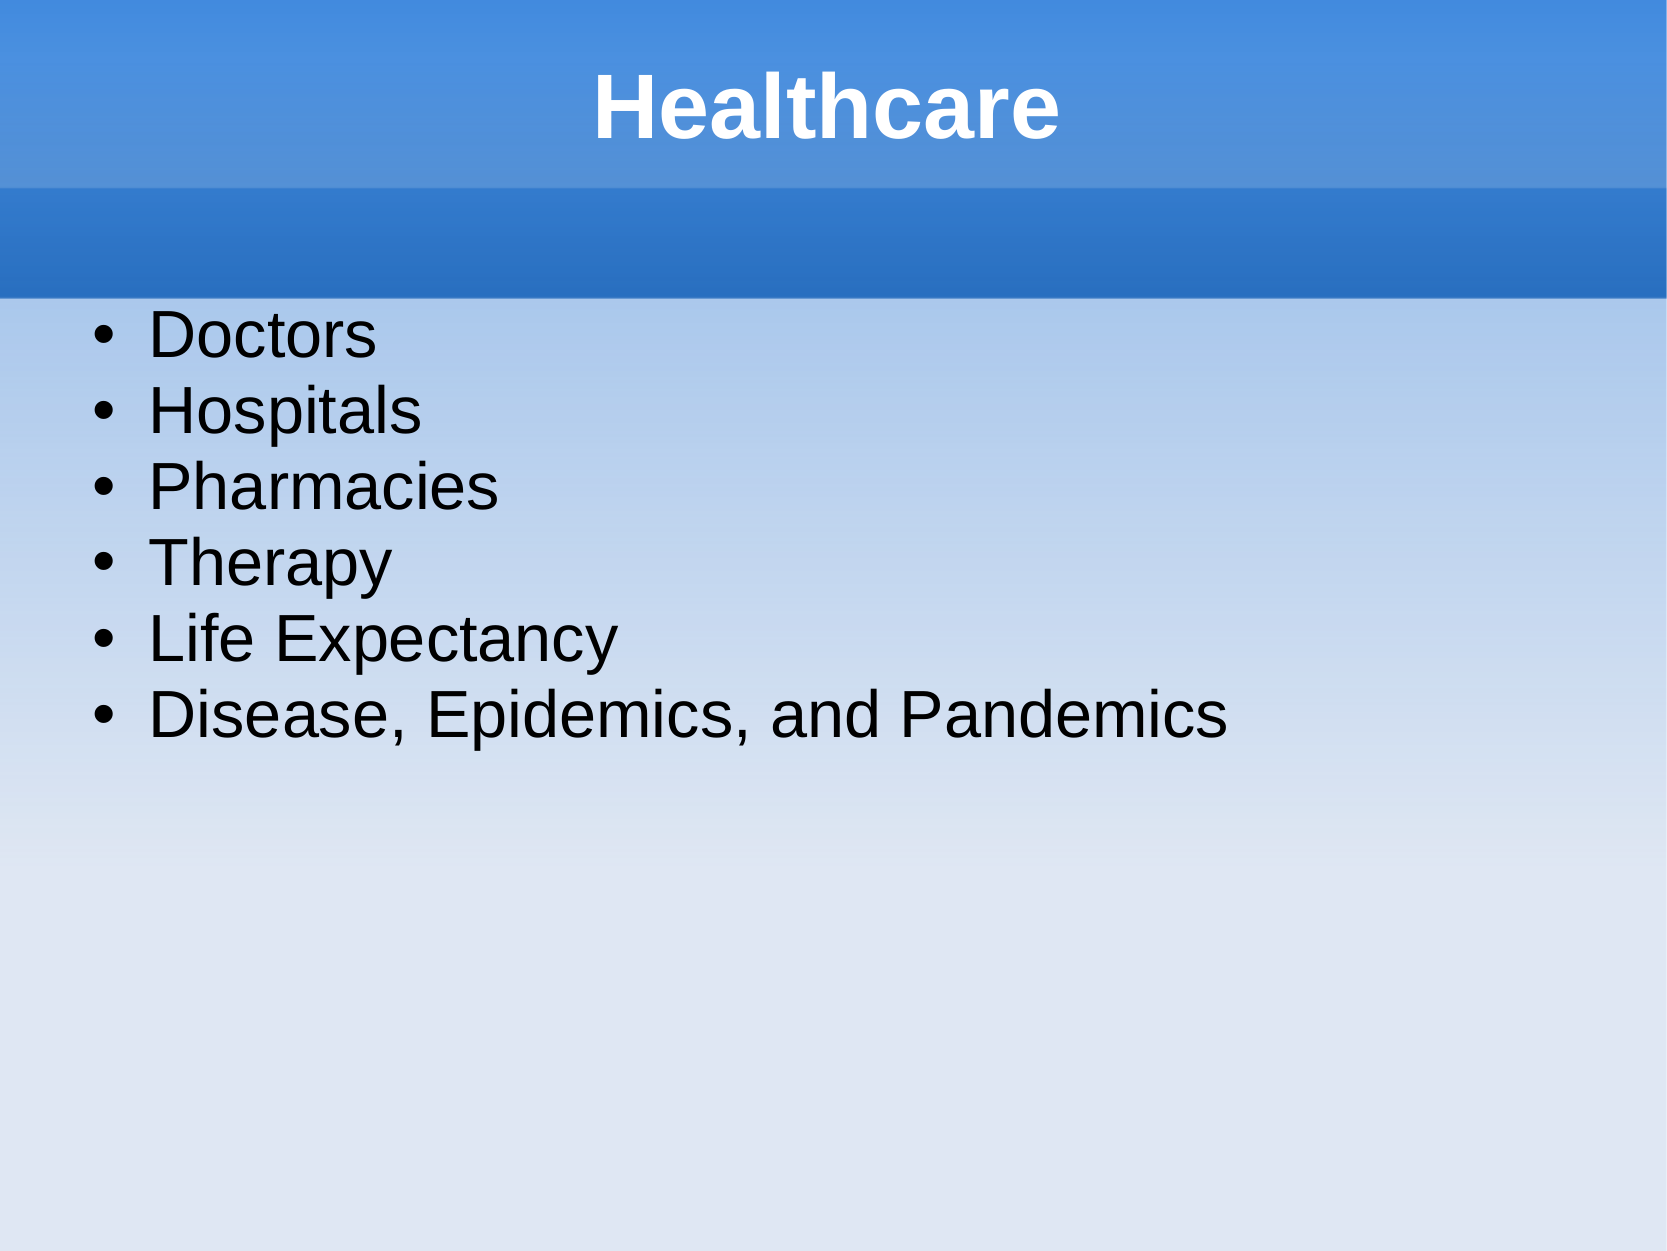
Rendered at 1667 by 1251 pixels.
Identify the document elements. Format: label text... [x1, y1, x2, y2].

title Healthcare [67, 6, 1587, 209]
subtitle Doctors Hospitals Pharmacies Therapy Life Expectancy Disease, Epidemics, and Pandemics [73, 297, 1593, 1118]
picture [0, 0, 1667, 1251]
